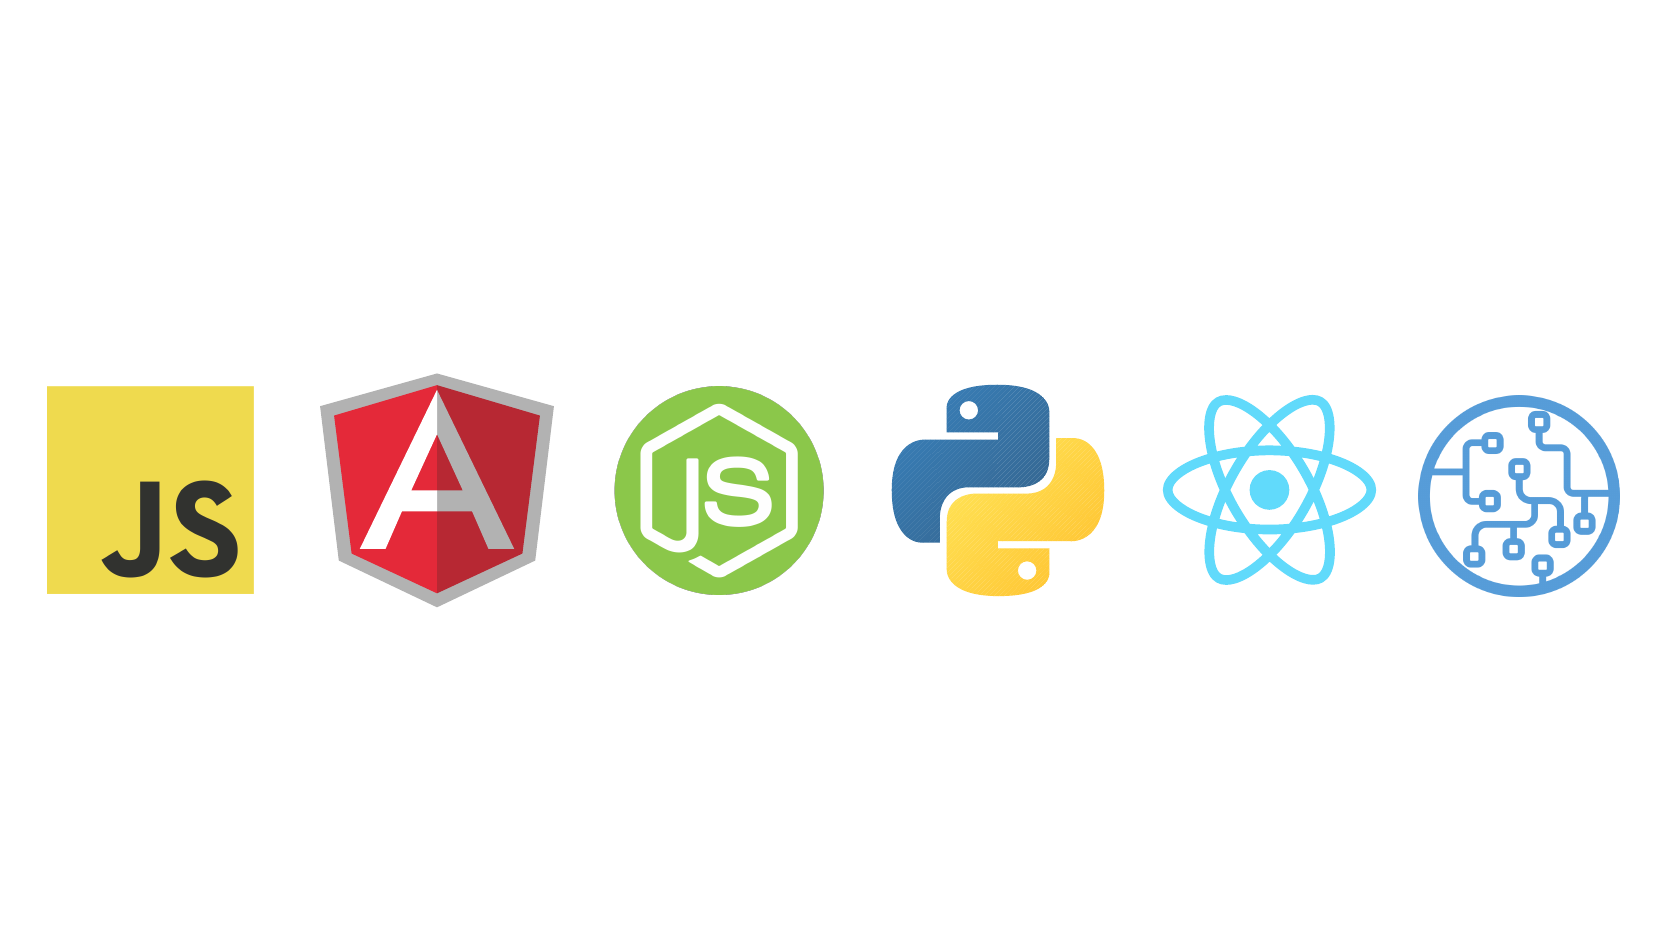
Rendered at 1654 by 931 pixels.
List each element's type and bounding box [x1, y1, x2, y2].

picture [318, 360, 1620, 621]
picture [47, 386, 254, 594]
